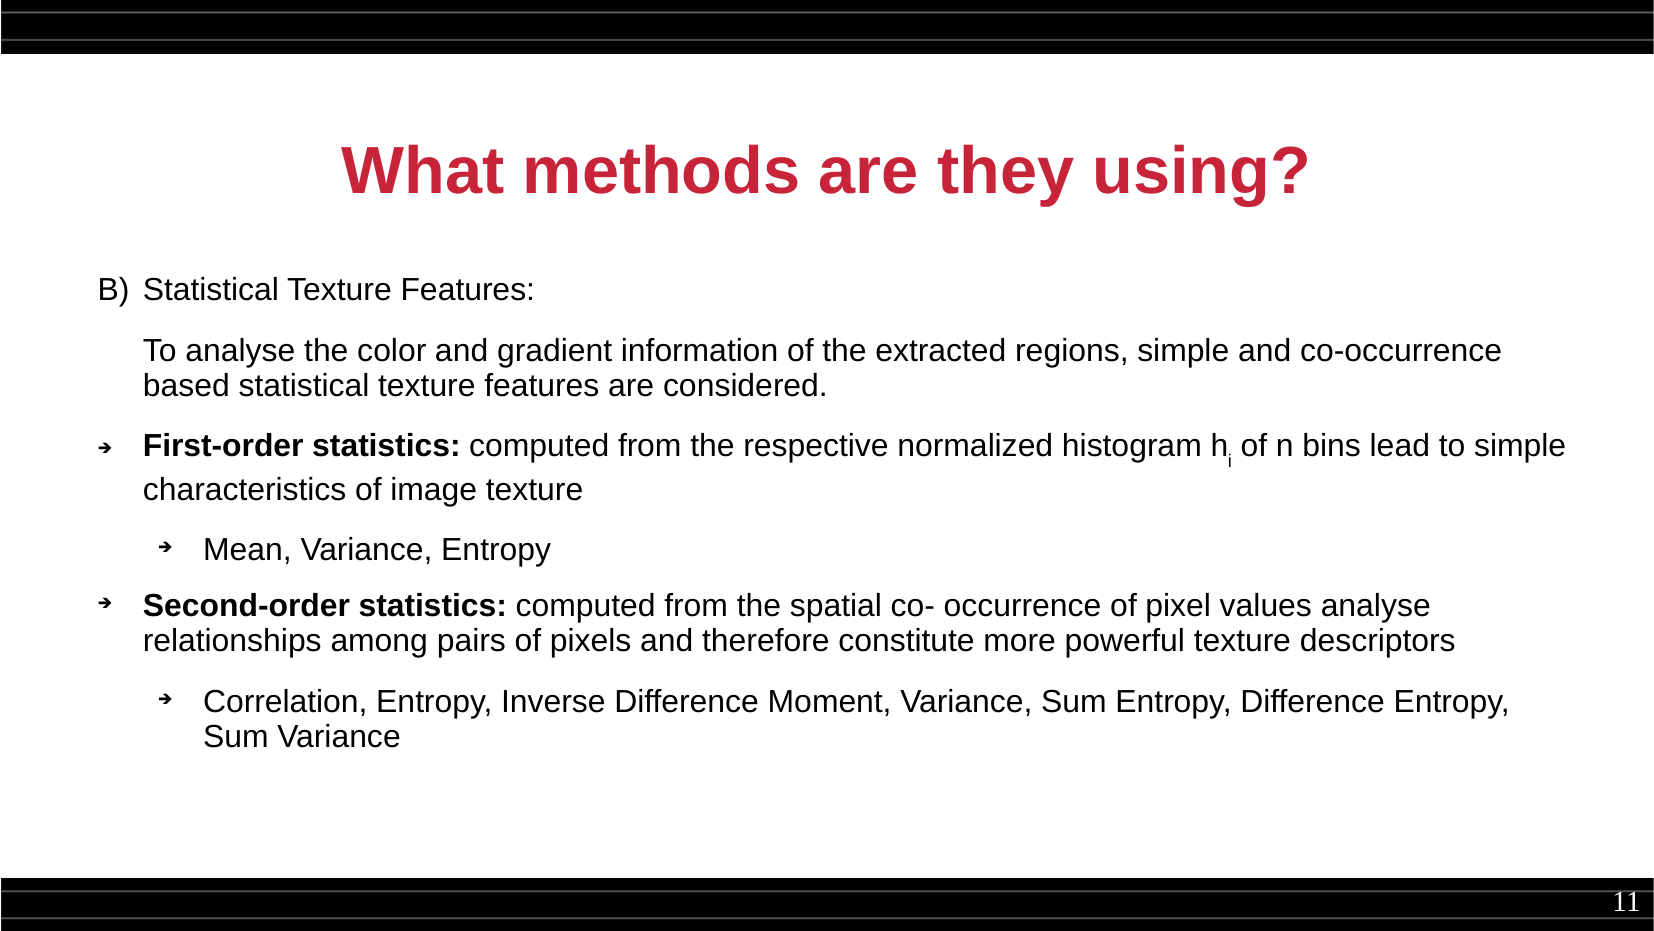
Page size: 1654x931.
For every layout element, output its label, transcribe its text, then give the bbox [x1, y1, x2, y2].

list Statistical Texture Features: To analyse the color and gradient information of the extracted regions, simple and co-occurrence based statistical texture features are considered. First-order statistics: computed from the respective normalized histogram hi of n bins lead to simple characteristics of image texture Mean, Variance, Entropy Second-order statistics: computed from the spatial co- occurrence of pixel values analyse relationships among pairs of pixels and therefore constitute more powerful texture descriptors Correlation, Entropy, Inverse Difference Moment, Variance, Sum Entropy, Difference Entropy, Sum Variance [82, 271, 1571, 758]
title What methods are they using? [82, 92, 1571, 249]
picture [1, 878, 1654, 931]
picture [1, 0, 1654, 54]
